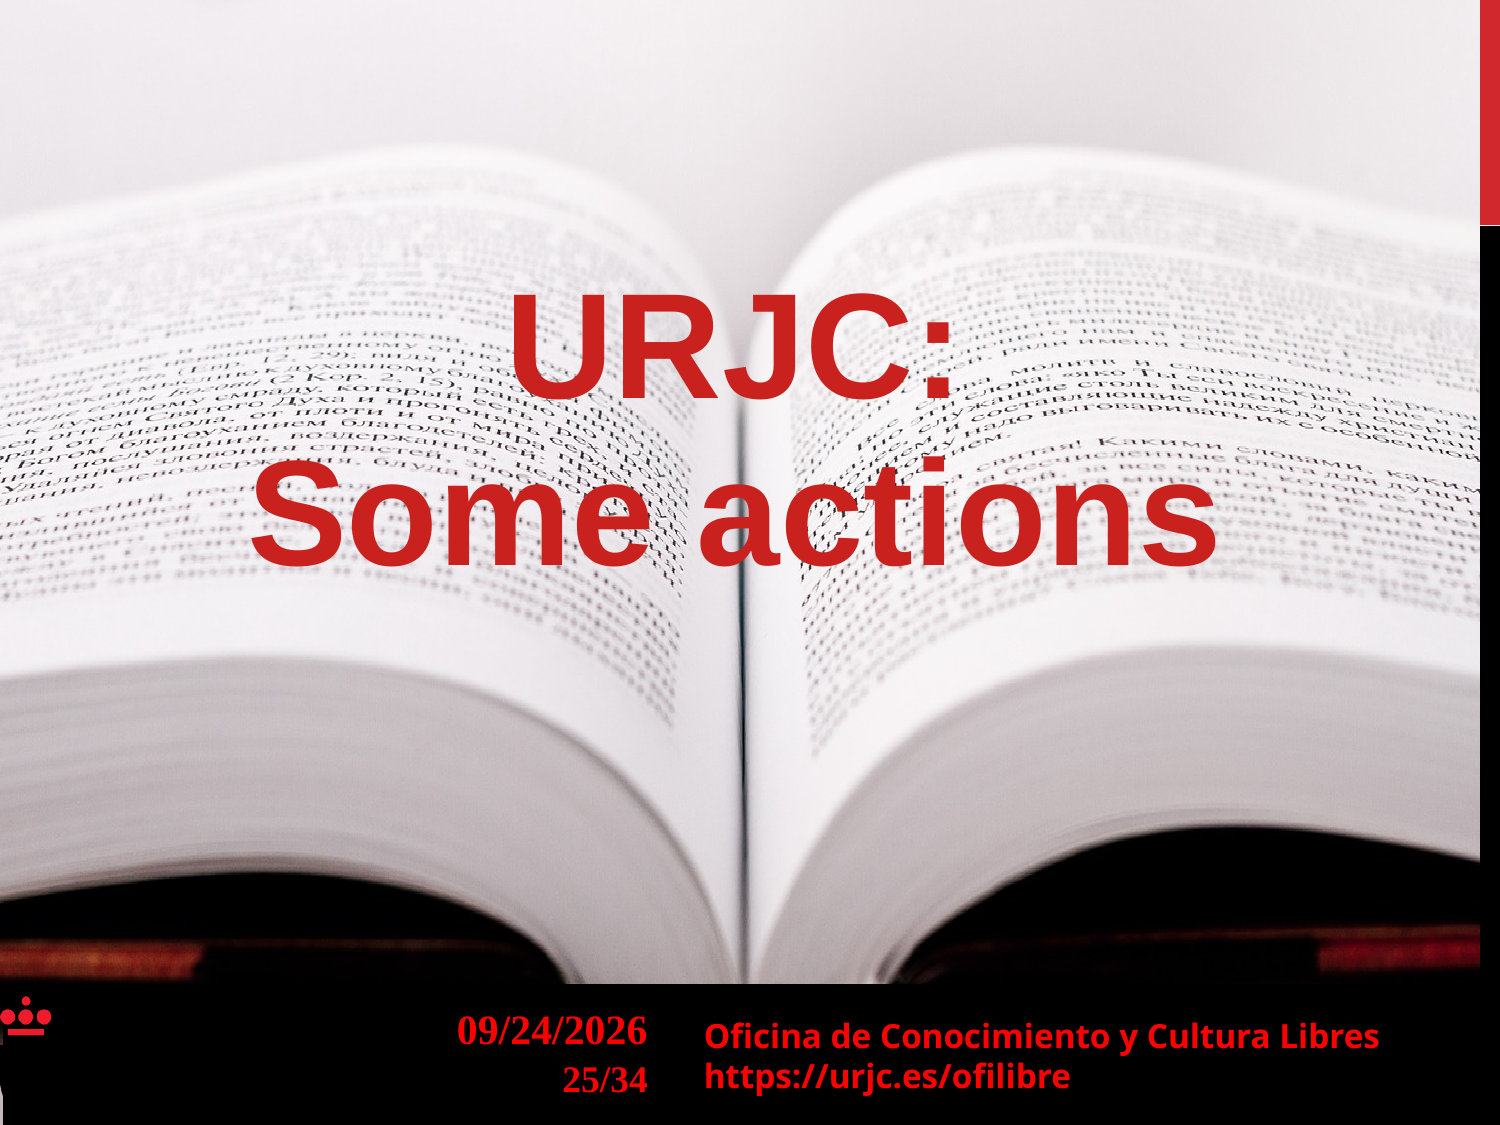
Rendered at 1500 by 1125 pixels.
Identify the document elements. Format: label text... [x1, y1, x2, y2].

picture [0, 0, 1500, 1014]
text_box URJC: Some actions [120, 254, 1351, 605]
title [75, 285, 1425, 661]
